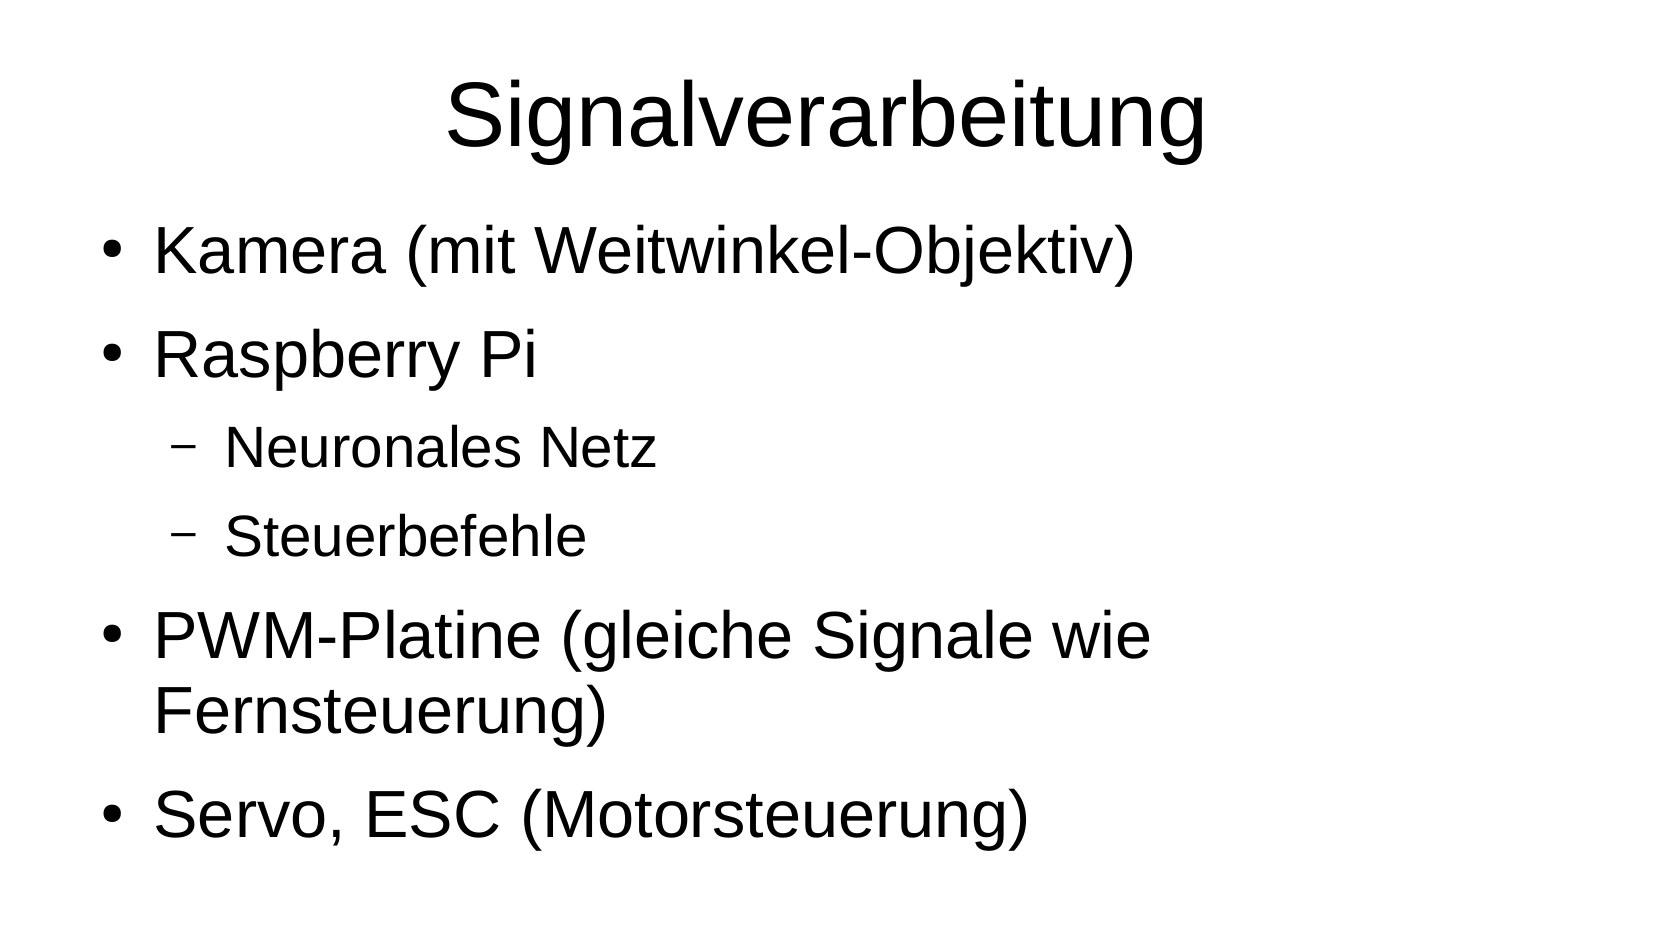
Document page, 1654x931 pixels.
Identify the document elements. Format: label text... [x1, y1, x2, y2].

list Kamera (mit Weitwinkel-Objektiv) Raspberry Pi Neuronales Netz Steuerbefehle PWM-Platine (gleiche Signale wie Fernsteuerung) Servo, ESC (Motorsteuerung) [82, 212, 1571, 922]
title Signalverarbeitung [82, 37, 1571, 193]
